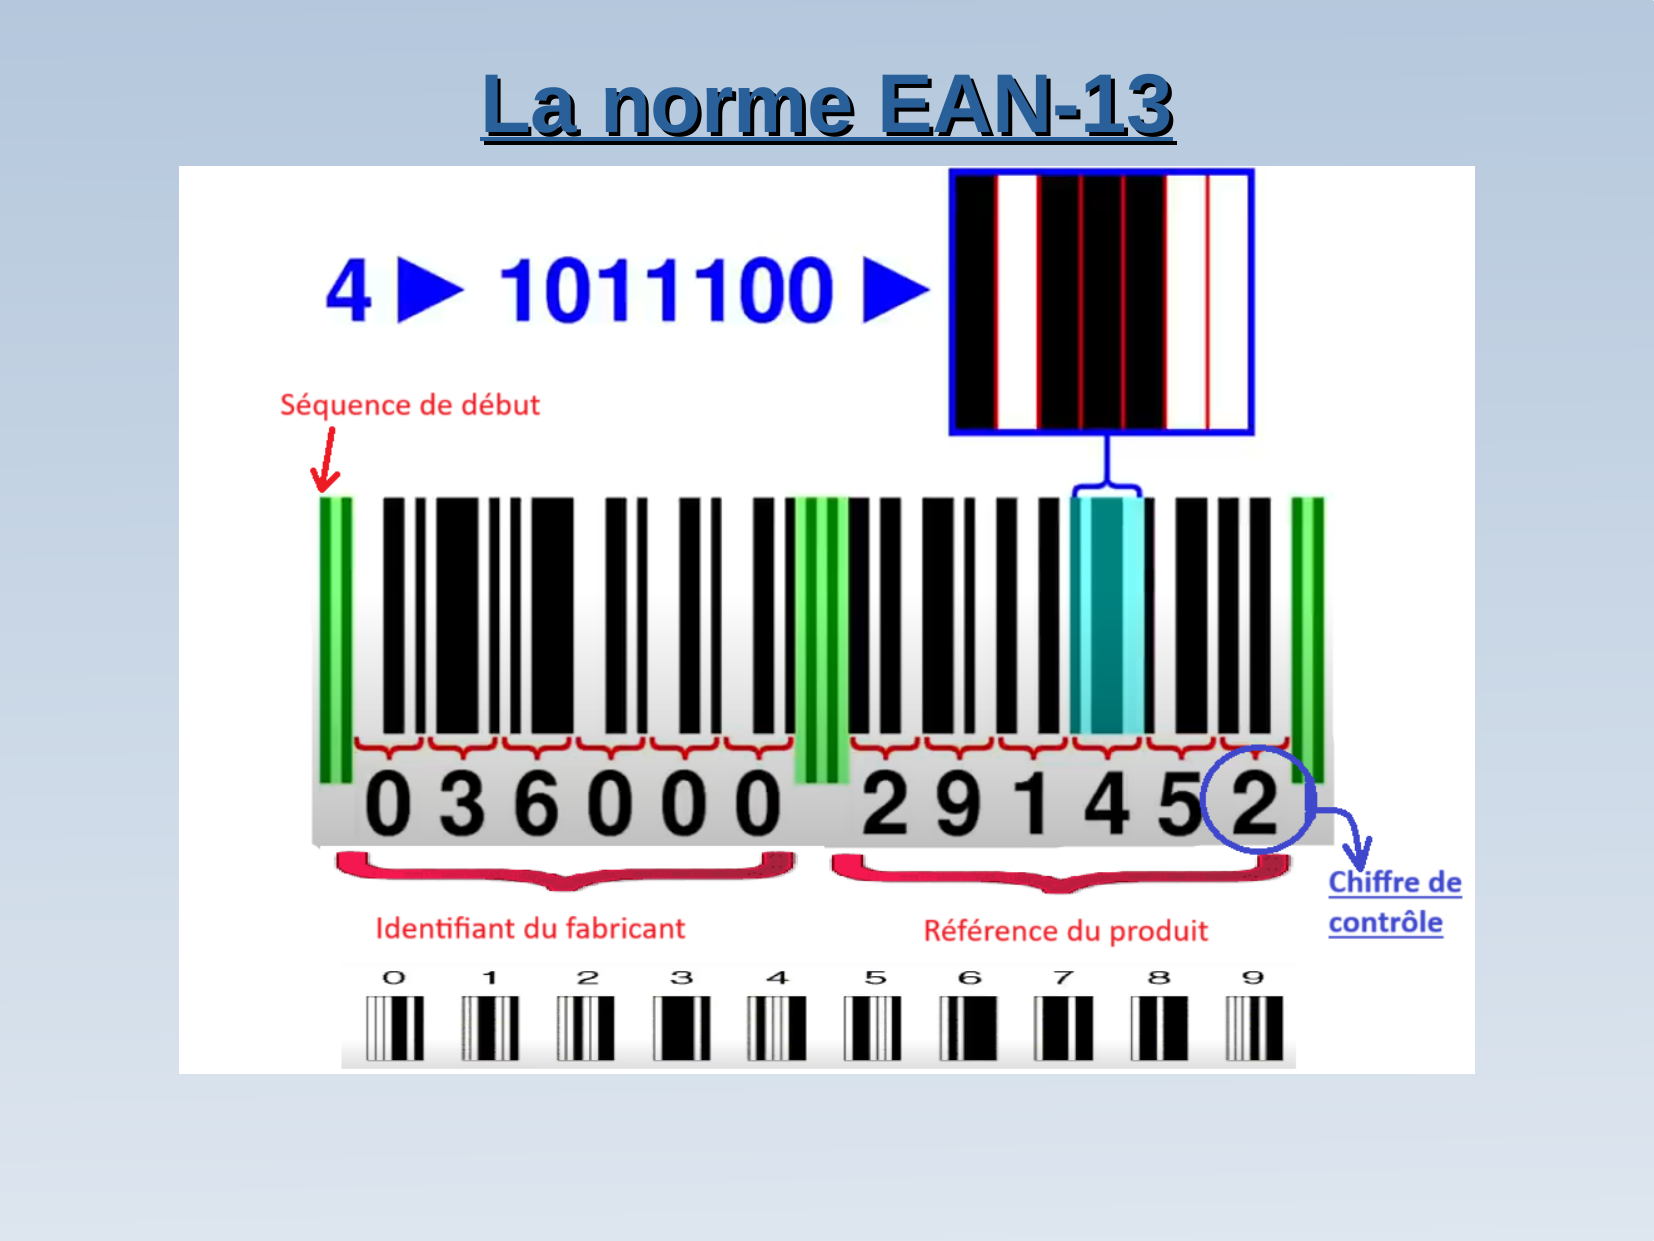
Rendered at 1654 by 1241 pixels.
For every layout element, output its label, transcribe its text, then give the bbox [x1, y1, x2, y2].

picture [179, 166, 1475, 1074]
title La norme EAN-13 [82, 0, 1571, 207]
